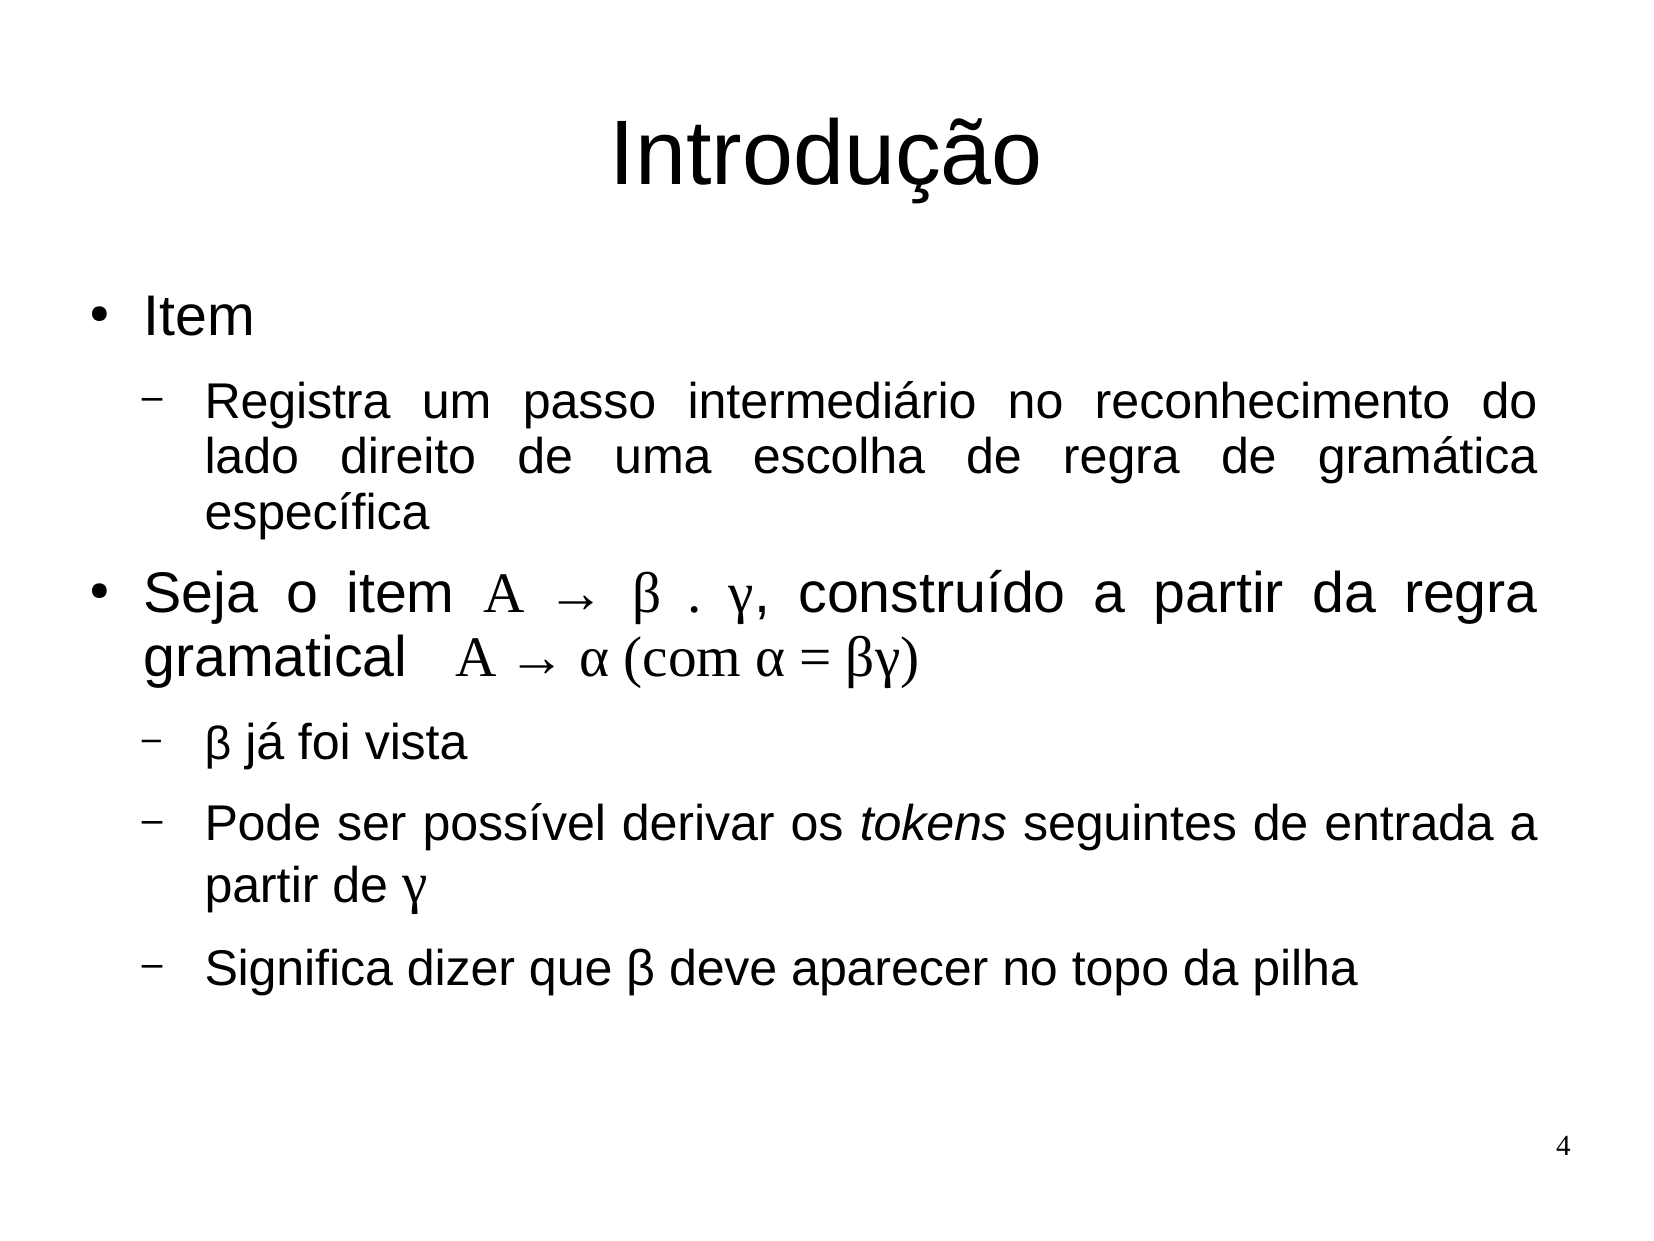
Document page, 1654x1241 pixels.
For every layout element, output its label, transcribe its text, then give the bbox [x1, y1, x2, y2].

title Introdução [82, 49, 1571, 257]
list Item Registra um passo intermediário no reconhecimento do lado direito de uma escolha de regra de gramática específica Seja o item A → β . γ, construído a partir da regra gramatical A → α (com α = βγ) β já foi vista Pode ser possível derivar os tokens seguintes de entrada a partir de γ Significa dizer que β deve aparecer no topo da pilha [82, 283, 1538, 1003]
